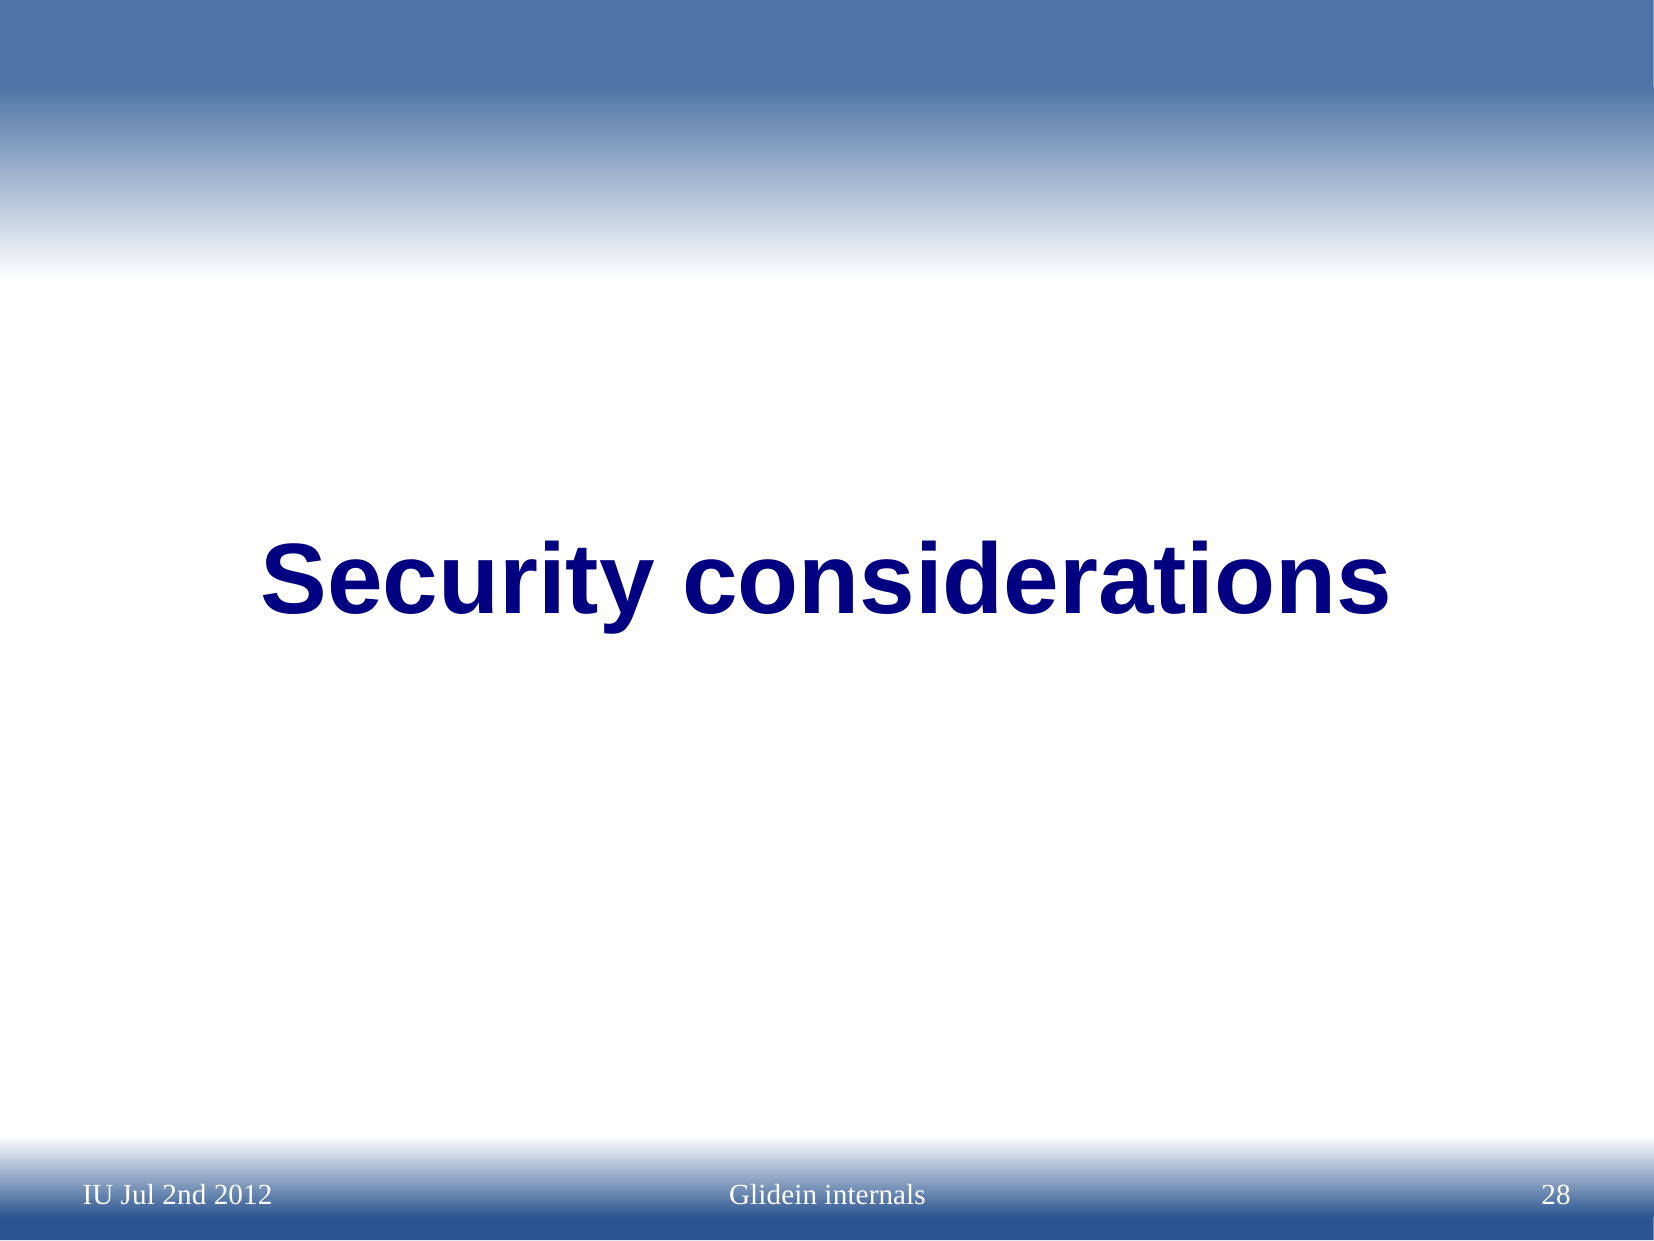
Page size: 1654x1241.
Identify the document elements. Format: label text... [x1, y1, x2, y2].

subtitle Security considerations [82, 56, 1571, 1102]
